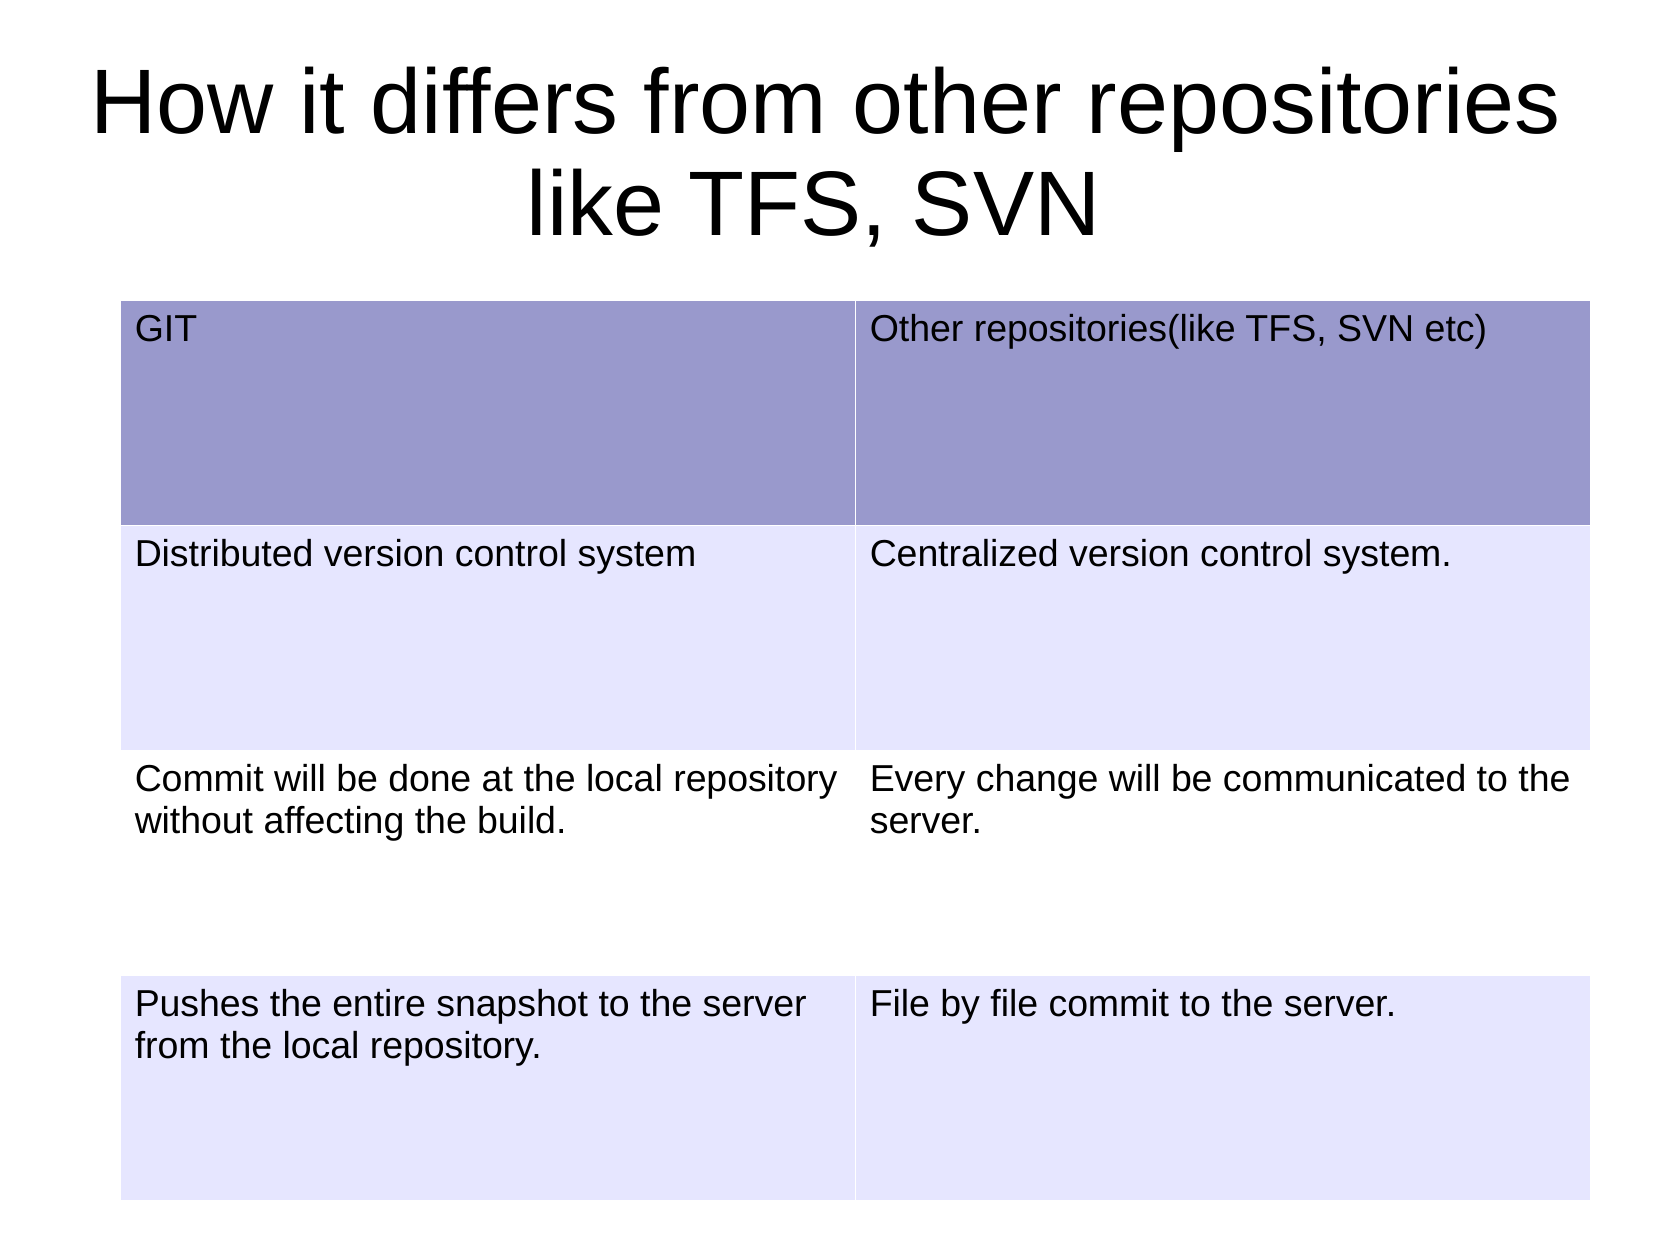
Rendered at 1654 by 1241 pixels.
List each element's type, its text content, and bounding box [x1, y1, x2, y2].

table_cell File by file commit to the server. [856, 976, 1590, 1200]
table_cell Every change will be communicated to the server. [856, 751, 1590, 975]
title How it differs from other repositories like TFS, SVN [82, 49, 1571, 257]
table_header GIT [121, 301, 855, 525]
table_cell Pushes the entire snapshot to the server from the local repository. [121, 976, 855, 1200]
table_header Other repositories(like TFS, SVN etc) [856, 301, 1590, 525]
table_cell Centralized version control system. [856, 526, 1590, 750]
table_cell Commit will be done at the local repository without affecting the build. [121, 751, 855, 975]
table_cell Distributed version control system [121, 526, 855, 750]
